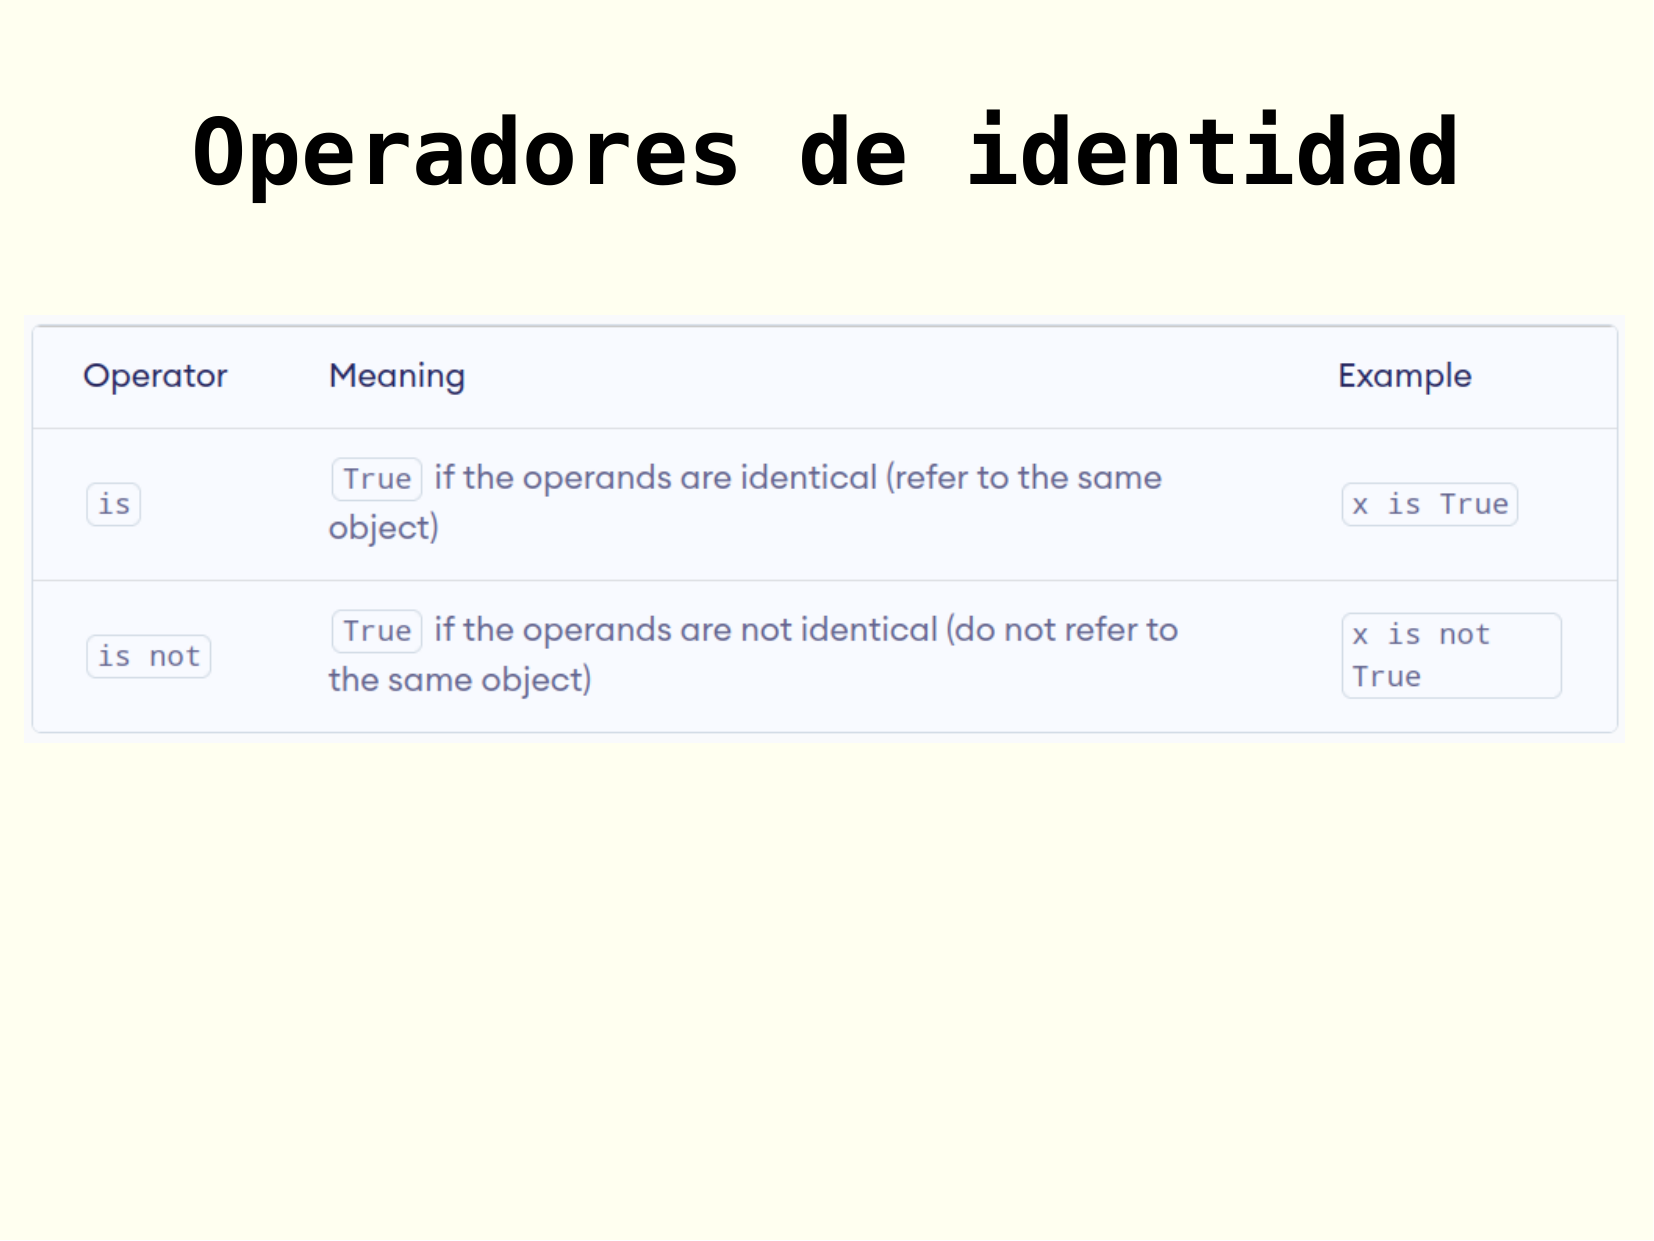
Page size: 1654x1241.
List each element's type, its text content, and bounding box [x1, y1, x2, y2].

title Operadores de identidad [82, 49, 1571, 257]
picture [24, 315, 1625, 743]
